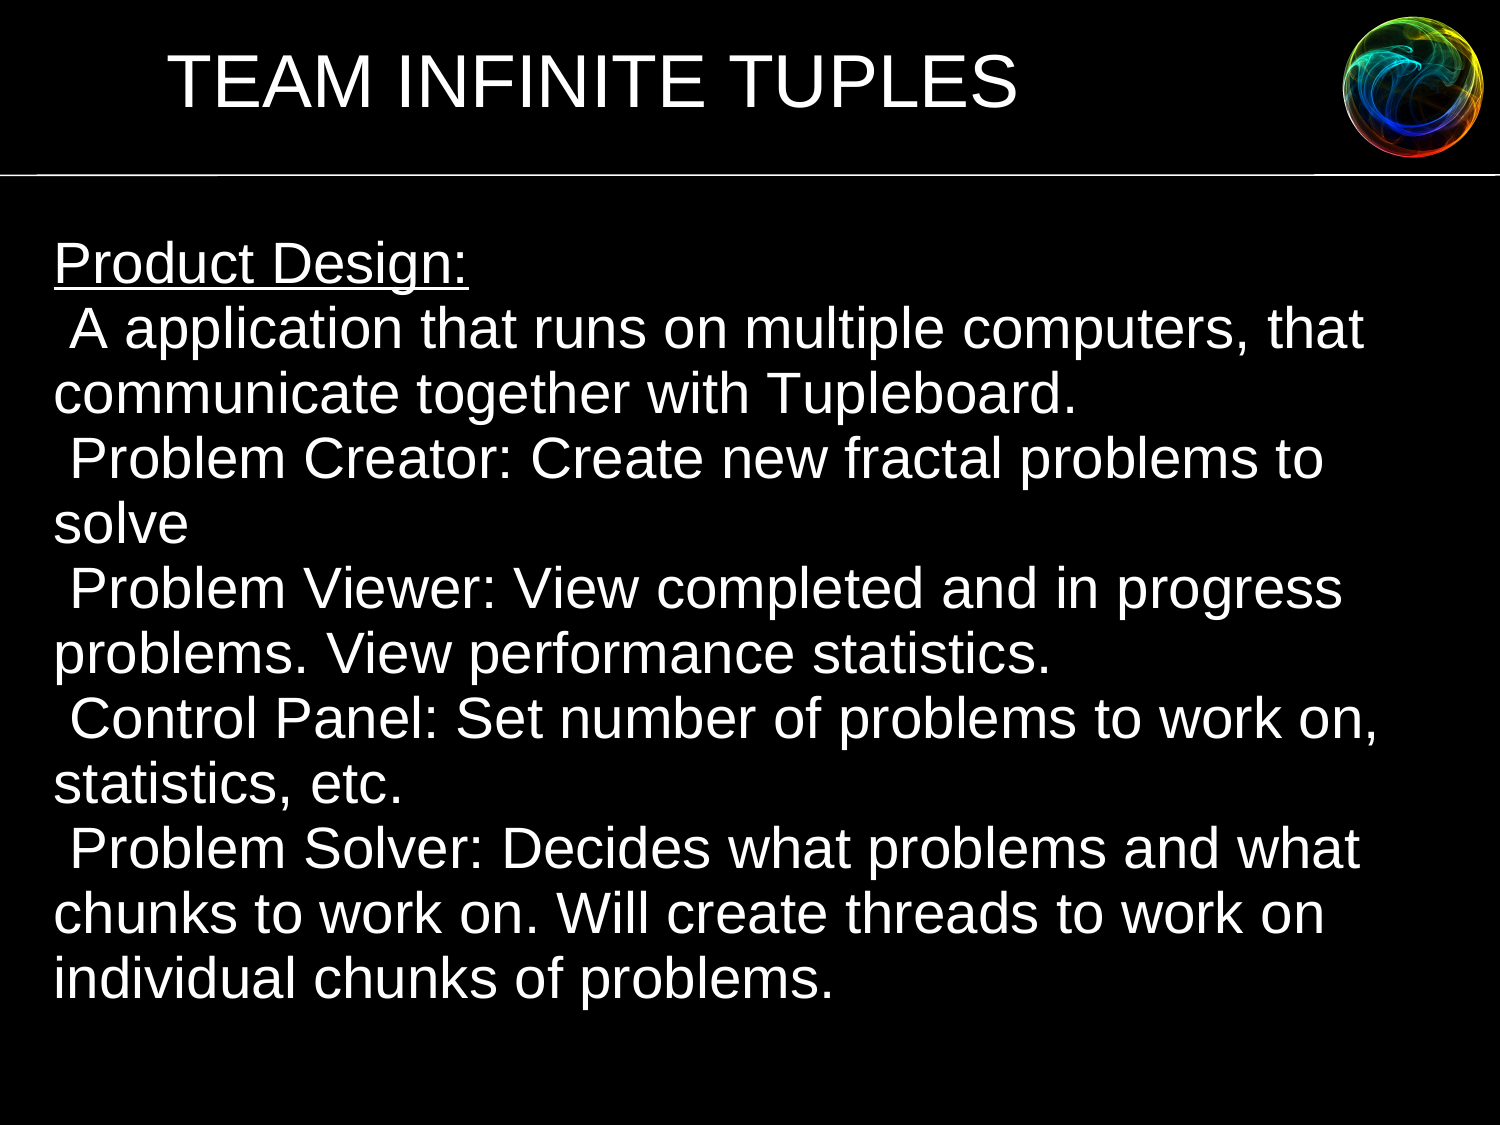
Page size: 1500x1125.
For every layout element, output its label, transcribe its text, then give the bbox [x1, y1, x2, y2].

text_box TEAM INFINITE TUPLES [0, 37, 1188, 131]
picture [1325, 0, 1500, 174]
text_box Product Design: A application that runs on multiple computers, that communicate together with Tupleboard. Problem Creator: Create new fractal problems to solve Problem Viewer: View completed and in progress problems. View performance statistics. Control Panel: Set number of problems to work on, statistics, etc. Problem Solver: Decides what problems and what chunks to work on. Will create threads to work on individual chunks of problems. [39, 223, 1463, 1051]
